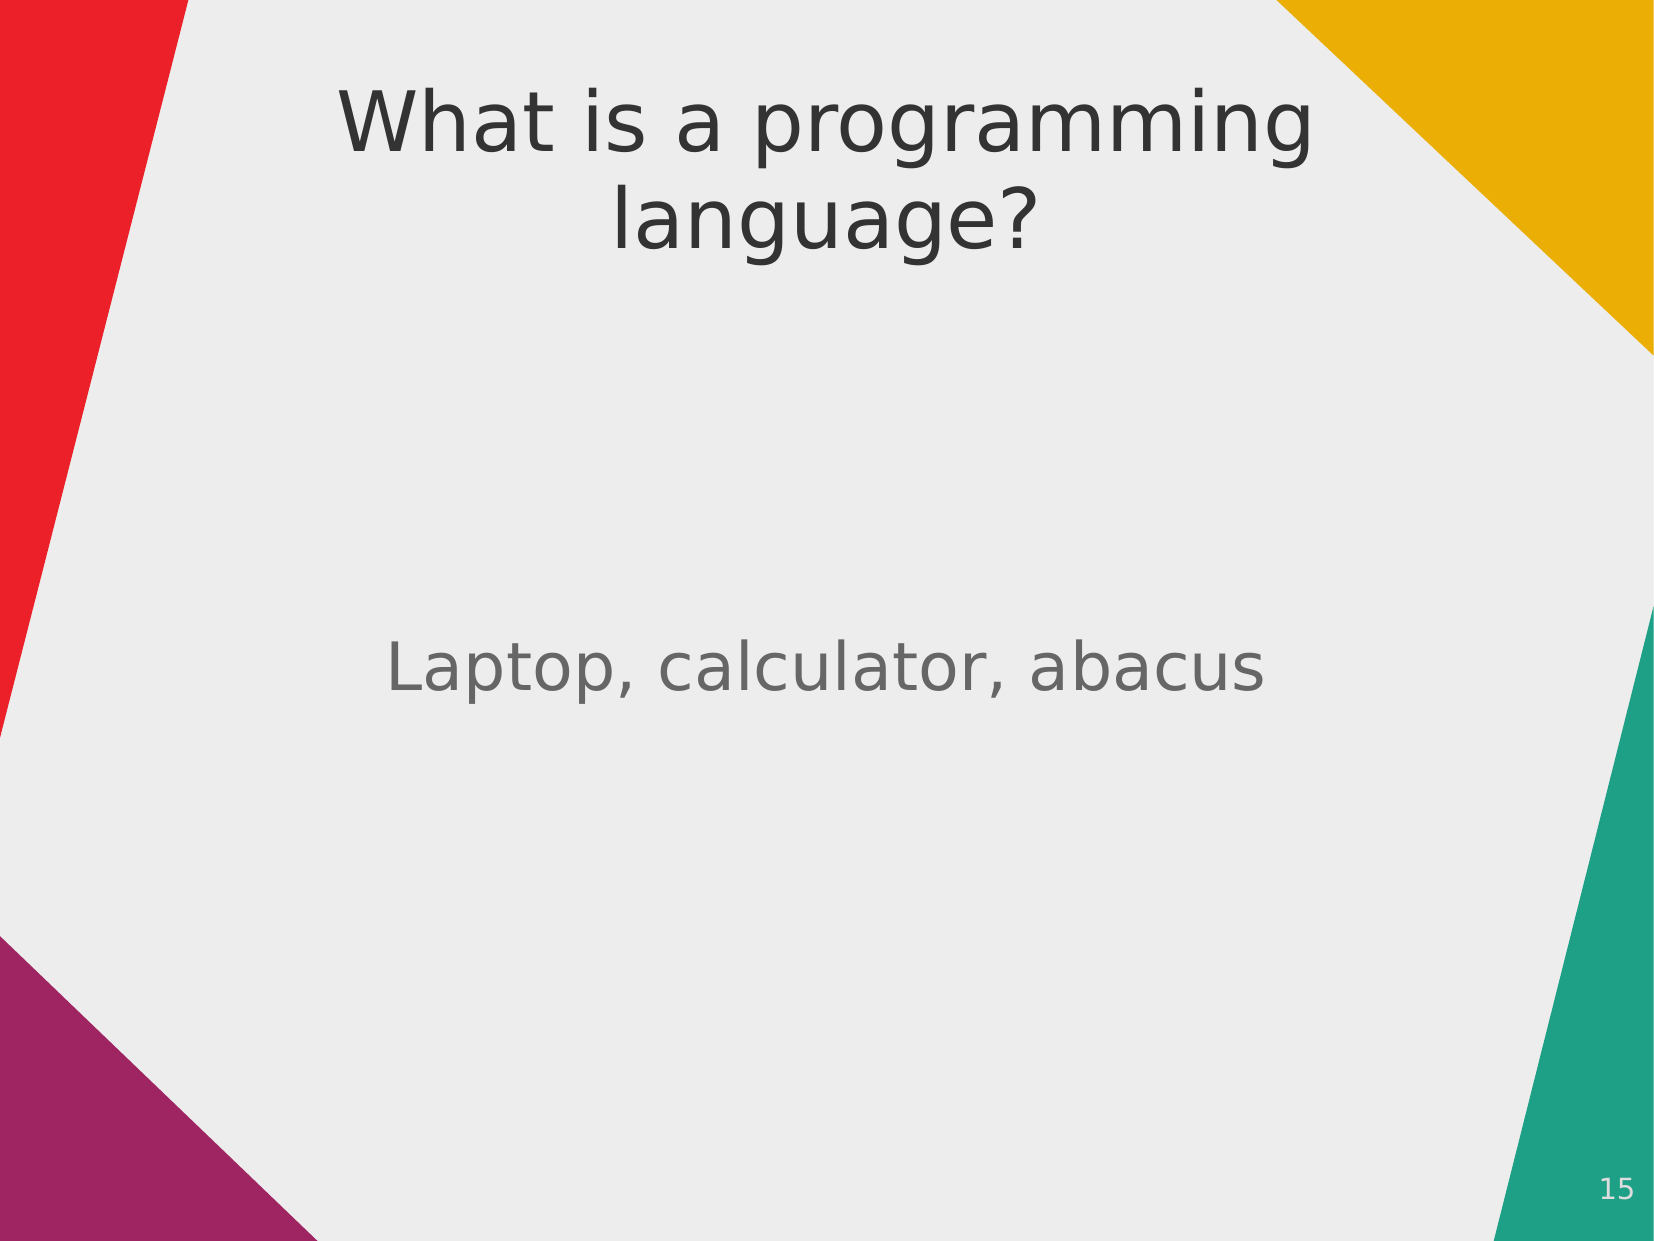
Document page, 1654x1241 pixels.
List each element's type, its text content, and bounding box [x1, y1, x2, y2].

subtitle Laptop, calculator, abacus [114, 302, 1539, 1033]
title What is a programming language? [114, 73, 1539, 271]
